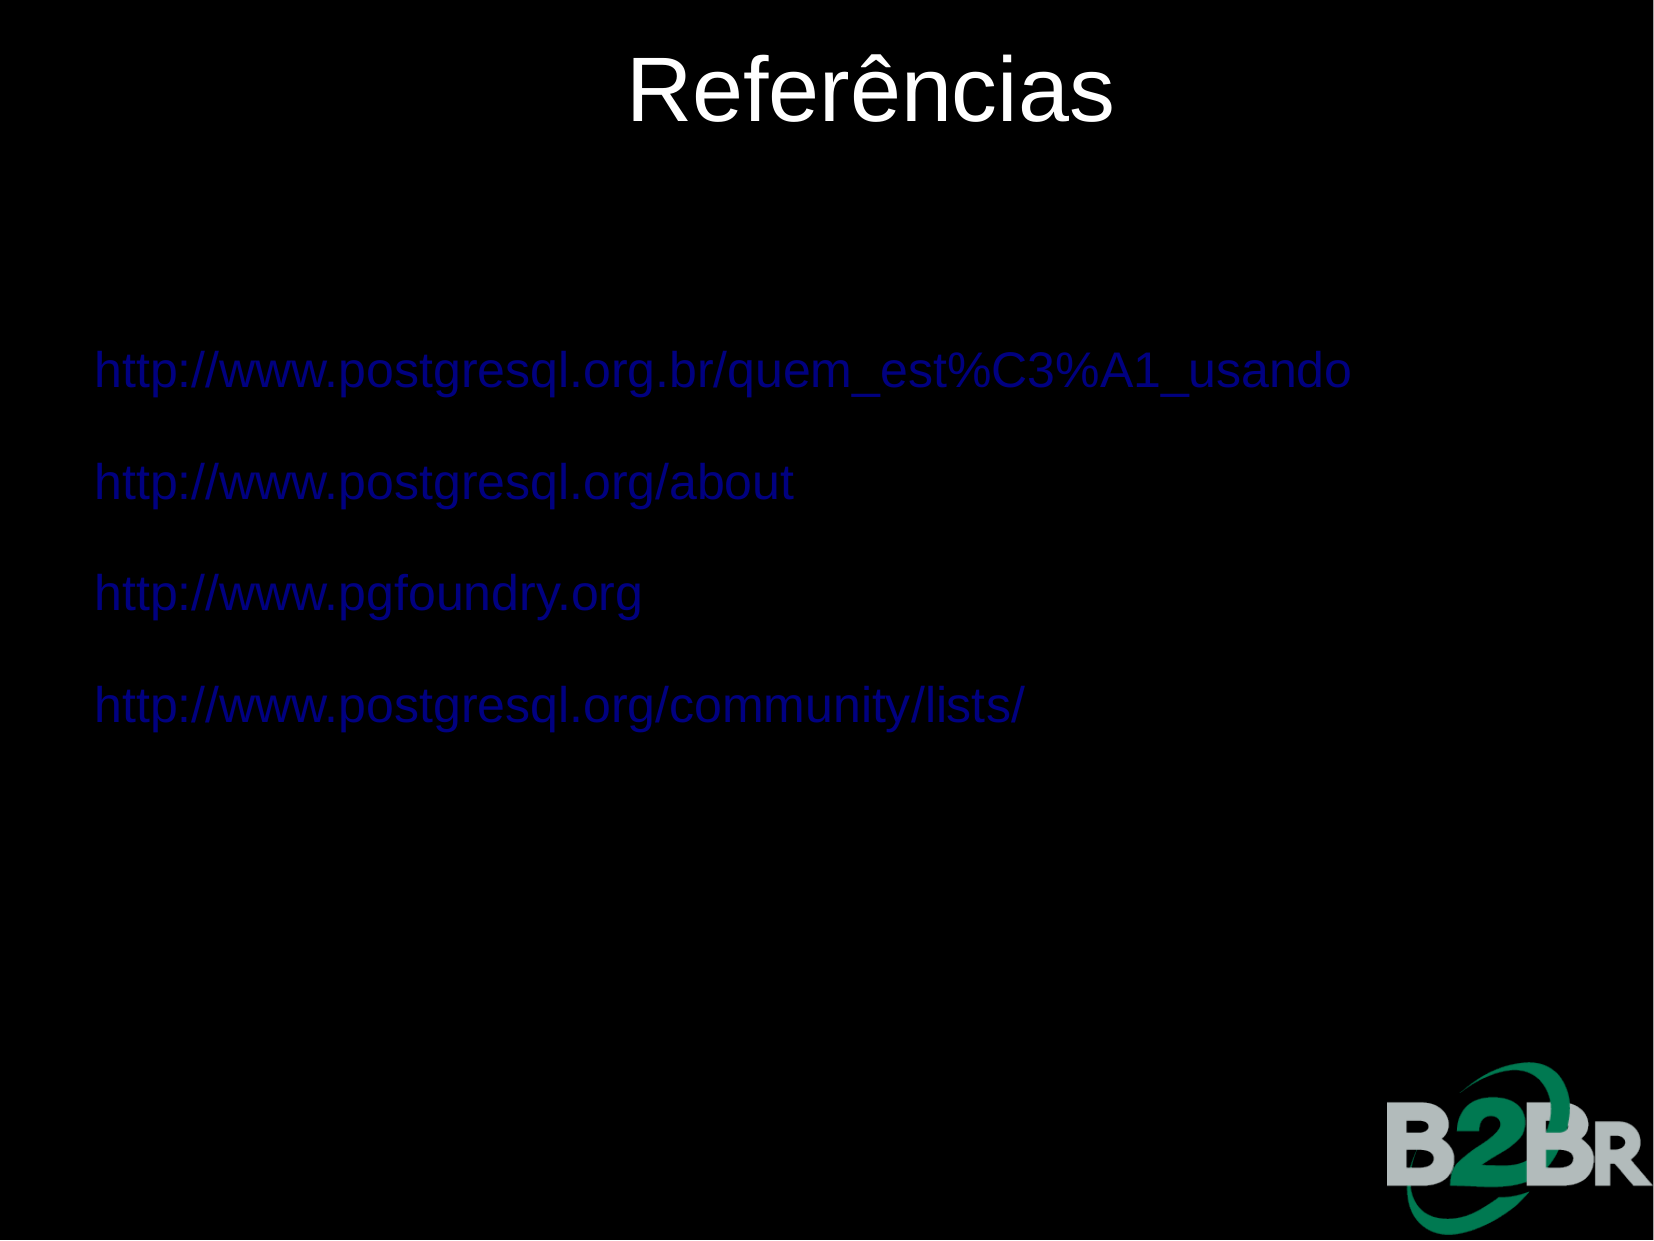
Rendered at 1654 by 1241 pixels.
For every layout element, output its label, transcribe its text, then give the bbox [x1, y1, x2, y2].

picture [1387, 1062, 1654, 1235]
subtitle http://www.postgresql.org.br/quem_est%C3%A1_usando http://www.postgresql.org/about http://www.pgfoundry.org http://www.postgresql.org/community/lists/ [59, 172, 1577, 1034]
title Referências [88, 30, 1654, 149]
